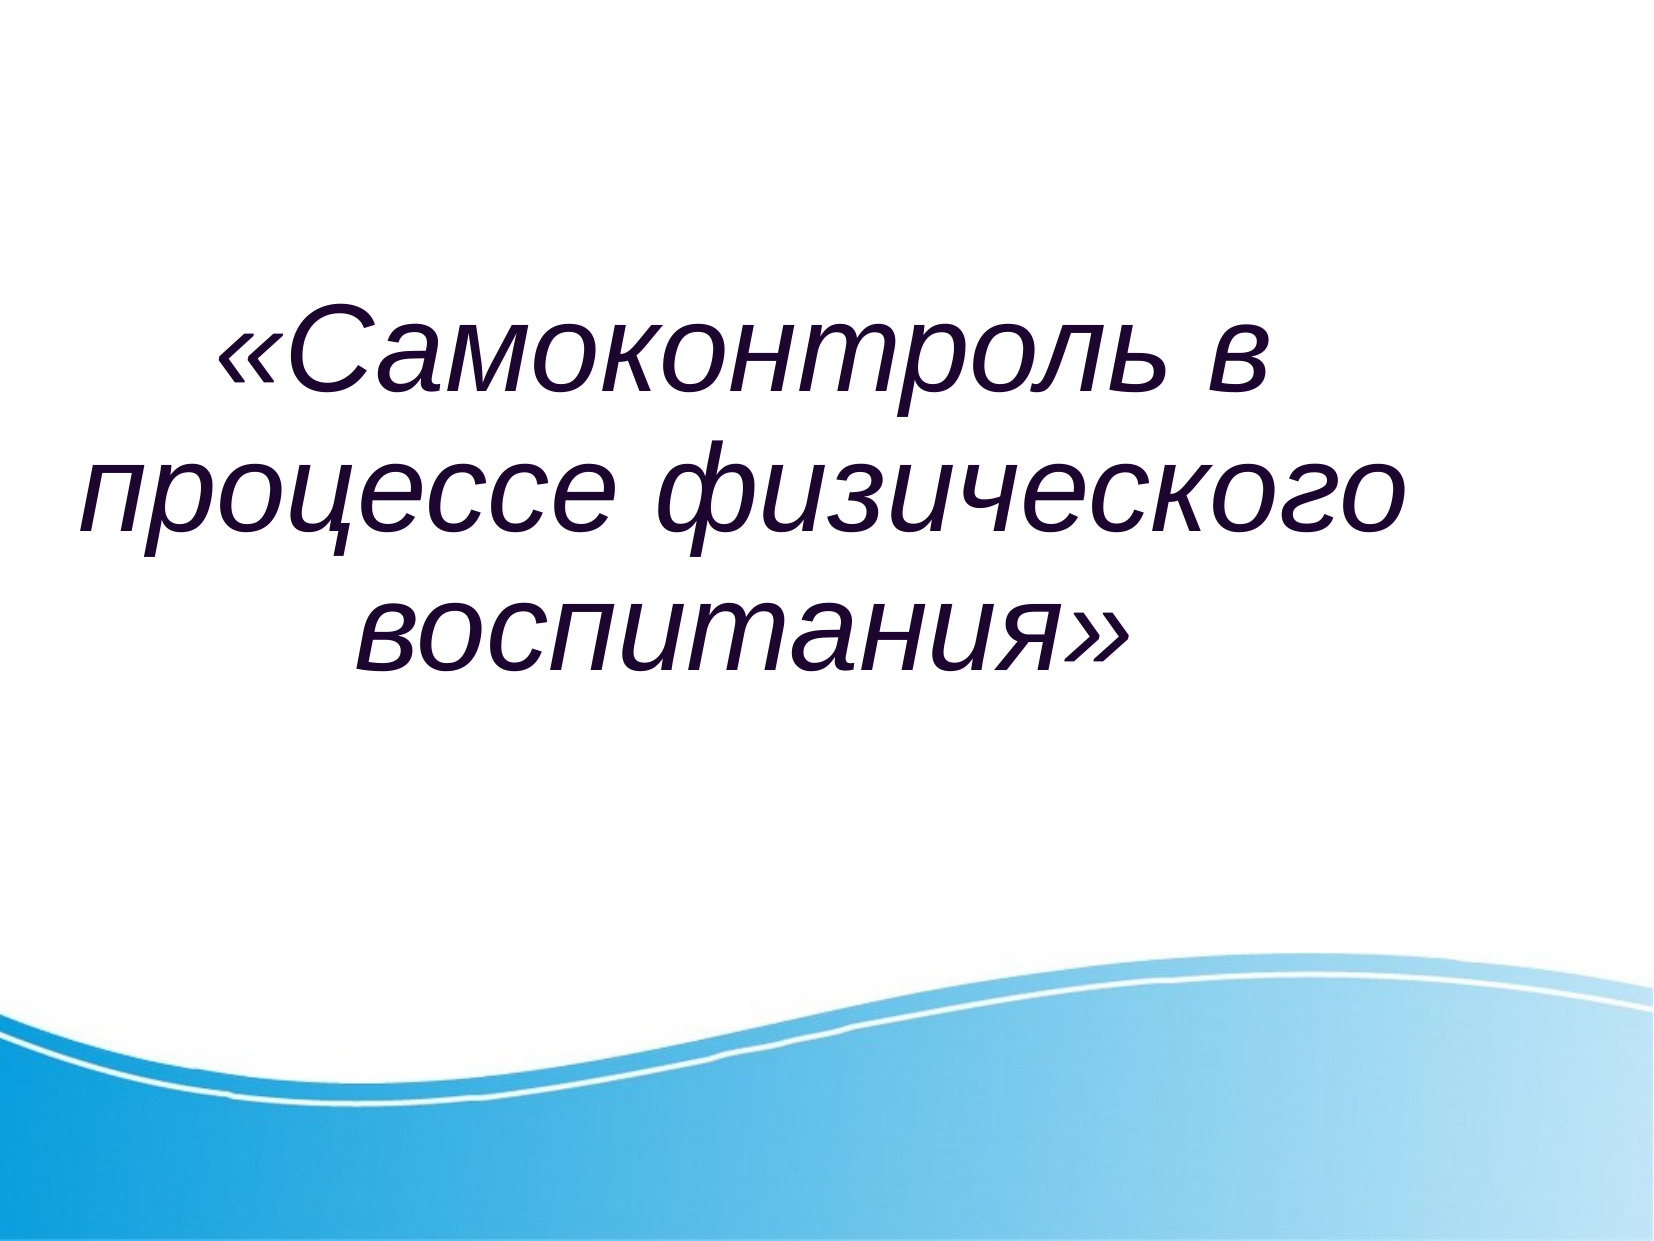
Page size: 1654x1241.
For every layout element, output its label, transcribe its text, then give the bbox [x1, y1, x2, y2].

picture [0, 952, 1654, 1241]
title «Самоконтроль в процессе физического воспитания» [0, 277, 1489, 698]
